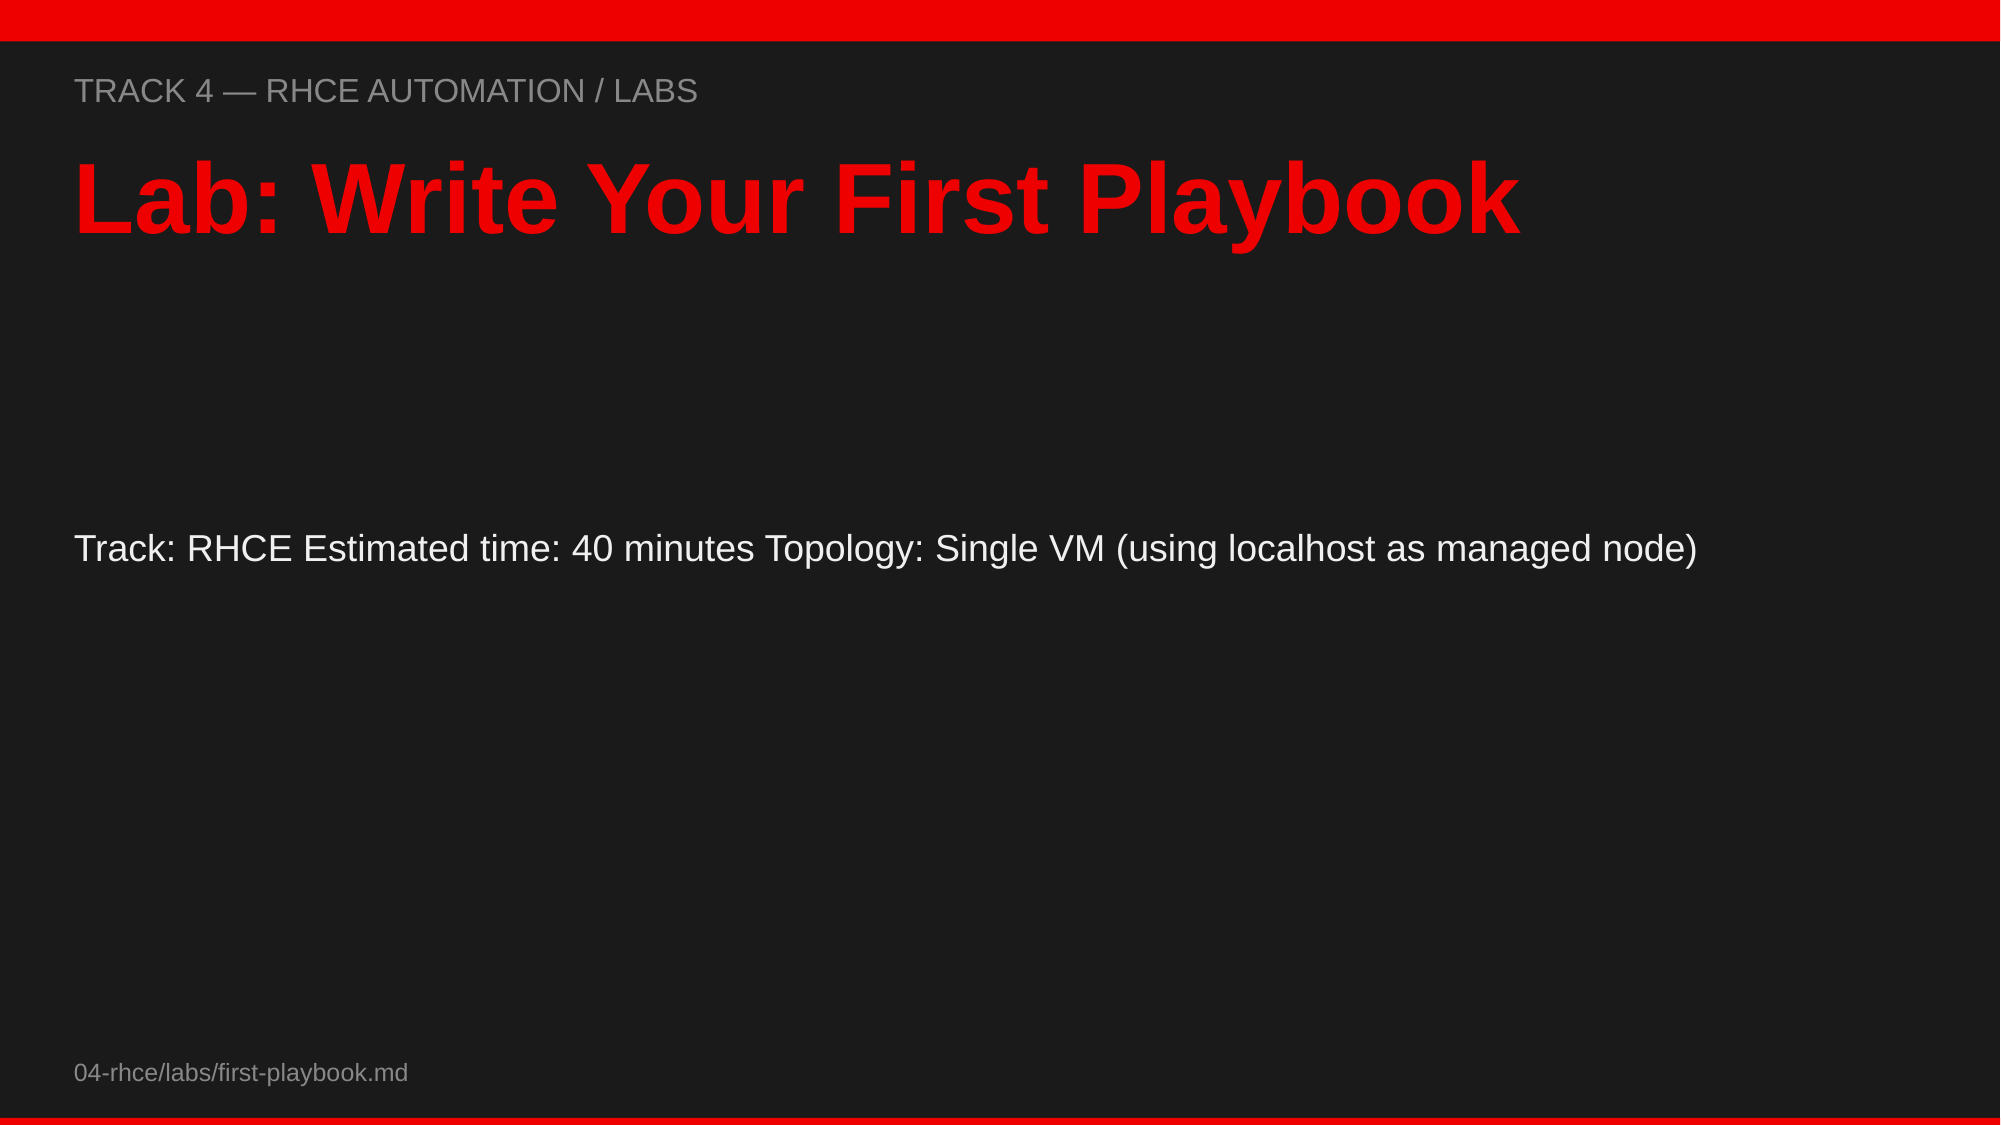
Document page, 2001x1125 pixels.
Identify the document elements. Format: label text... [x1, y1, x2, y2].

text_box Track: RHCE Estimated time: 40 minutes Topology: Single VM (using localhost as managed node) [59, 519, 1942, 727]
text_box TRACK 4 — RHCE AUTOMATION / LABS [59, 64, 1942, 119]
text_box Lab: Write Your First Playbook [59, 135, 1942, 461]
text_box [0, 0, 2001, 42]
text_box 04-rhce/labs/first-playbook.md [59, 1051, 1942, 1093]
text_box [0, 1117, 2001, 1125]
